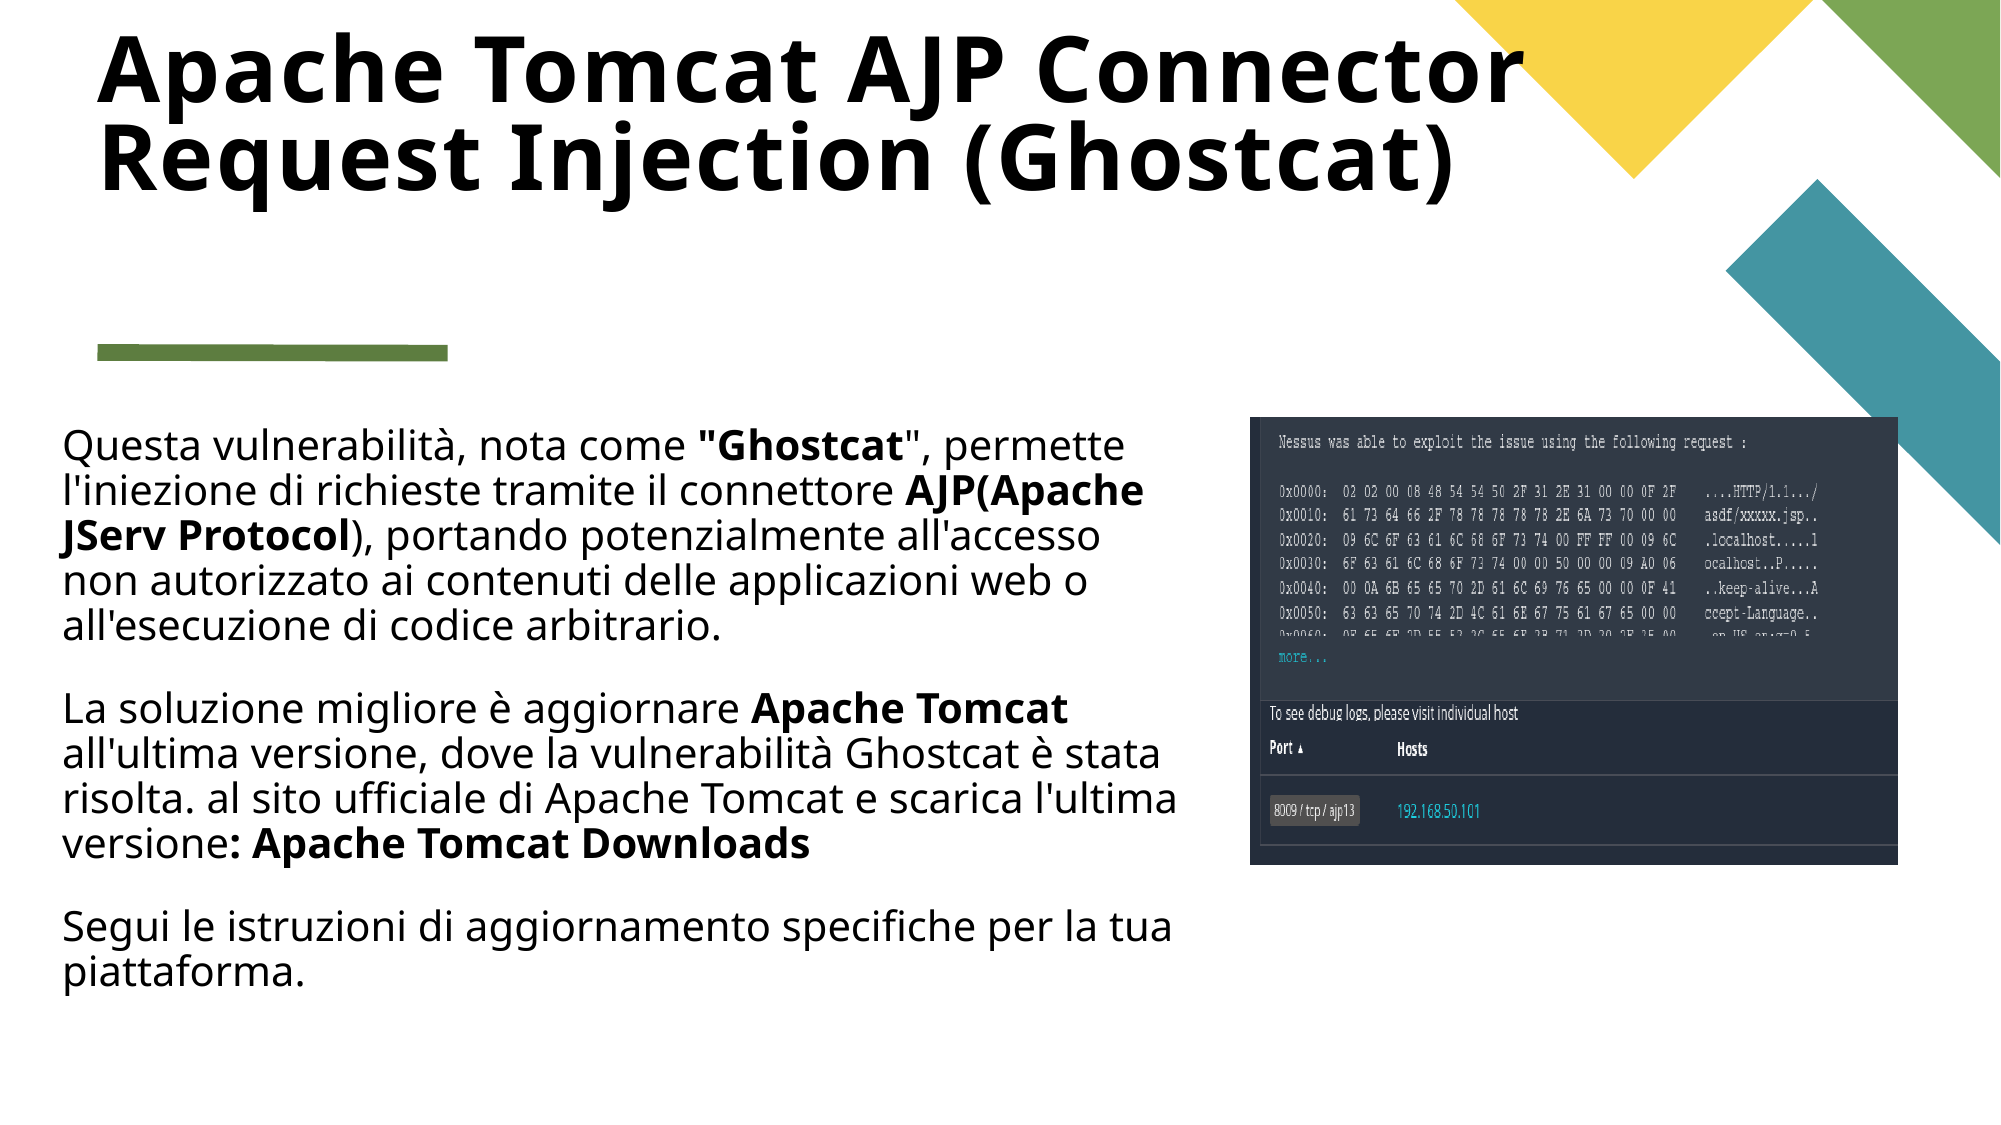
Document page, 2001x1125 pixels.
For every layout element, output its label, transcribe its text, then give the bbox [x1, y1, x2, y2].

list Questa vulnerabilità, nota come "Ghostcat", permette l'iniezione di richieste tramite il connettore AJP(Apache JServ Protocol), portando potenzialmente all'accesso non autorizzato ai contenuti delle applicazioni web o all'esecuzione di codice arbitrario. La soluzione migliore è aggiornare Apache Tomcat all'ultima versione, dove la vulnerabilità Ghostcat è stata risolta. al sito ufficiale di Apache Tomcat e scarica l'ultima versione: Apache Tomcat Downloads Segui le istruzioni di aggiornamento specifiche per la tua piattaforma. [62, 417, 1197, 1008]
title Apache Tomcat AJP Connector Request Injection (Ghostcat) [97, 32, 1898, 291]
picture [1250, 417, 1898, 866]
